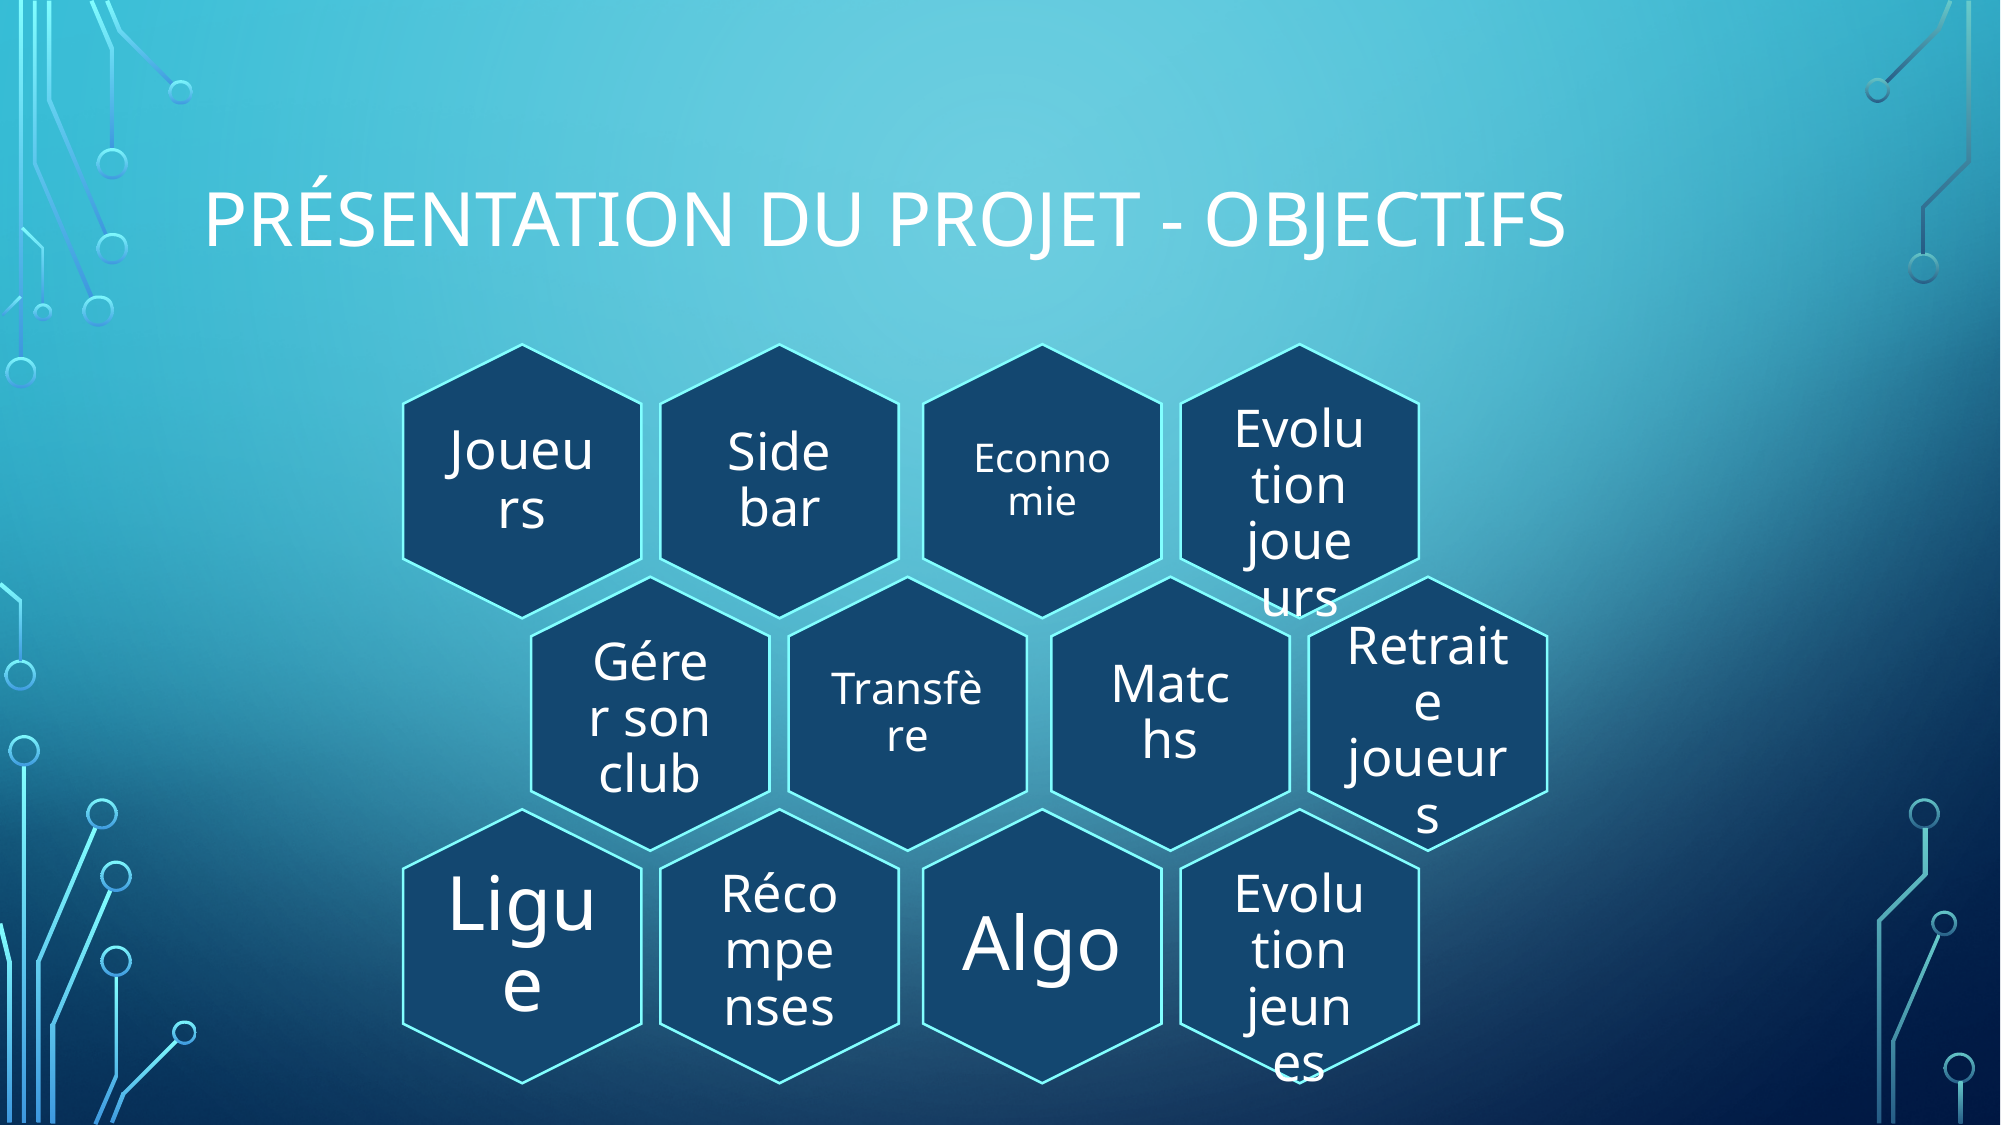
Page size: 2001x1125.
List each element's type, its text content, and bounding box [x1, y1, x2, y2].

text_box Transfère [788, 576, 1027, 851]
text_box Evolution joueurs [1180, 344, 1419, 619]
text_box Récompenses [660, 809, 899, 1084]
text_box Evolution jeunes [1180, 809, 1419, 1084]
text_box Gérer son club [531, 576, 770, 851]
text_box Joueurs [403, 344, 642, 619]
text_box Ligue [403, 809, 642, 1084]
text_box Matchs [1051, 576, 1290, 851]
text_box Retraite joueurs [1308, 576, 1548, 851]
title Présentation du projet - objectifs [187, 101, 1813, 344]
text_box Side bar [660, 344, 899, 619]
text_box Algo [923, 809, 1162, 1084]
text_box Econnomie [923, 344, 1162, 619]
